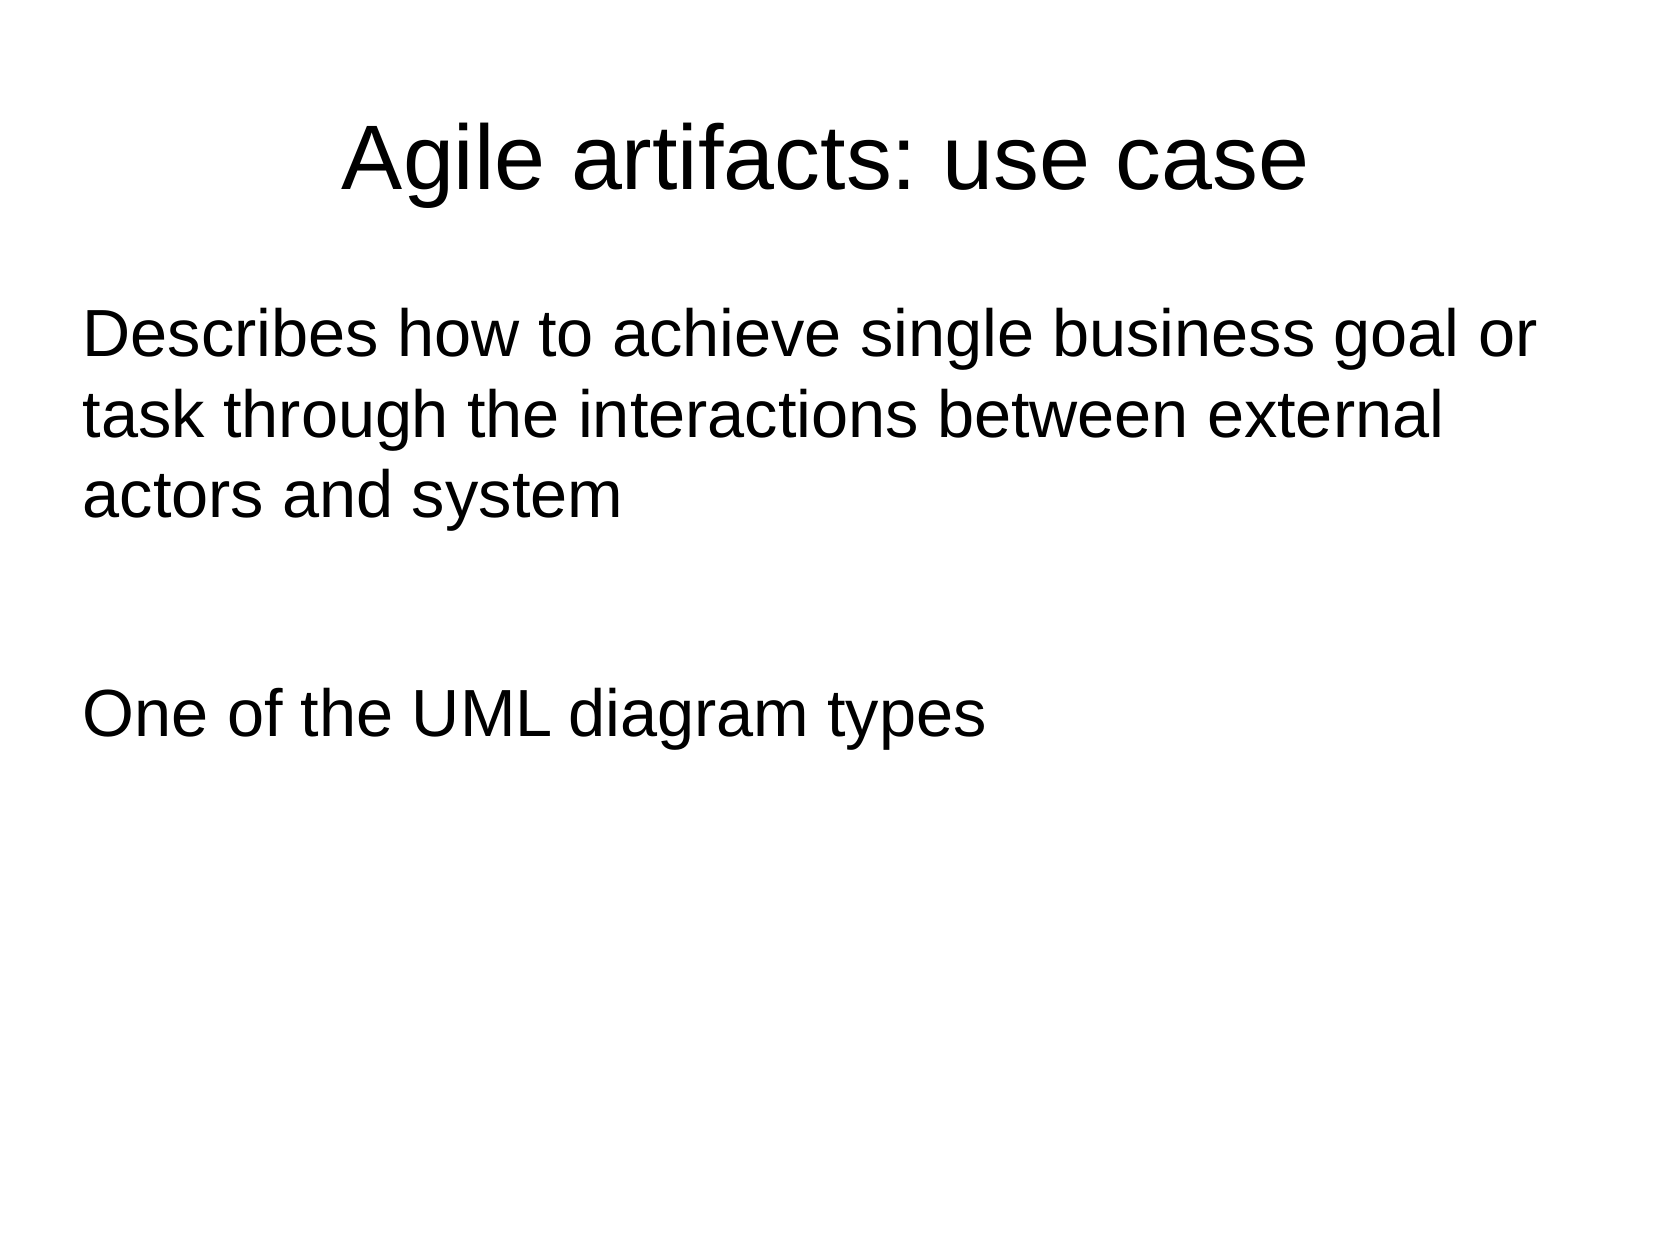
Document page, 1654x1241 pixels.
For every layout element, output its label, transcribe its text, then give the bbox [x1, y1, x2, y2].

title Agile artifacts: use case [82, 49, 1571, 257]
list Describes how to achieve single business goal or task through the interactions between external actors and system One of the UML diagram types [82, 290, 1571, 1010]
